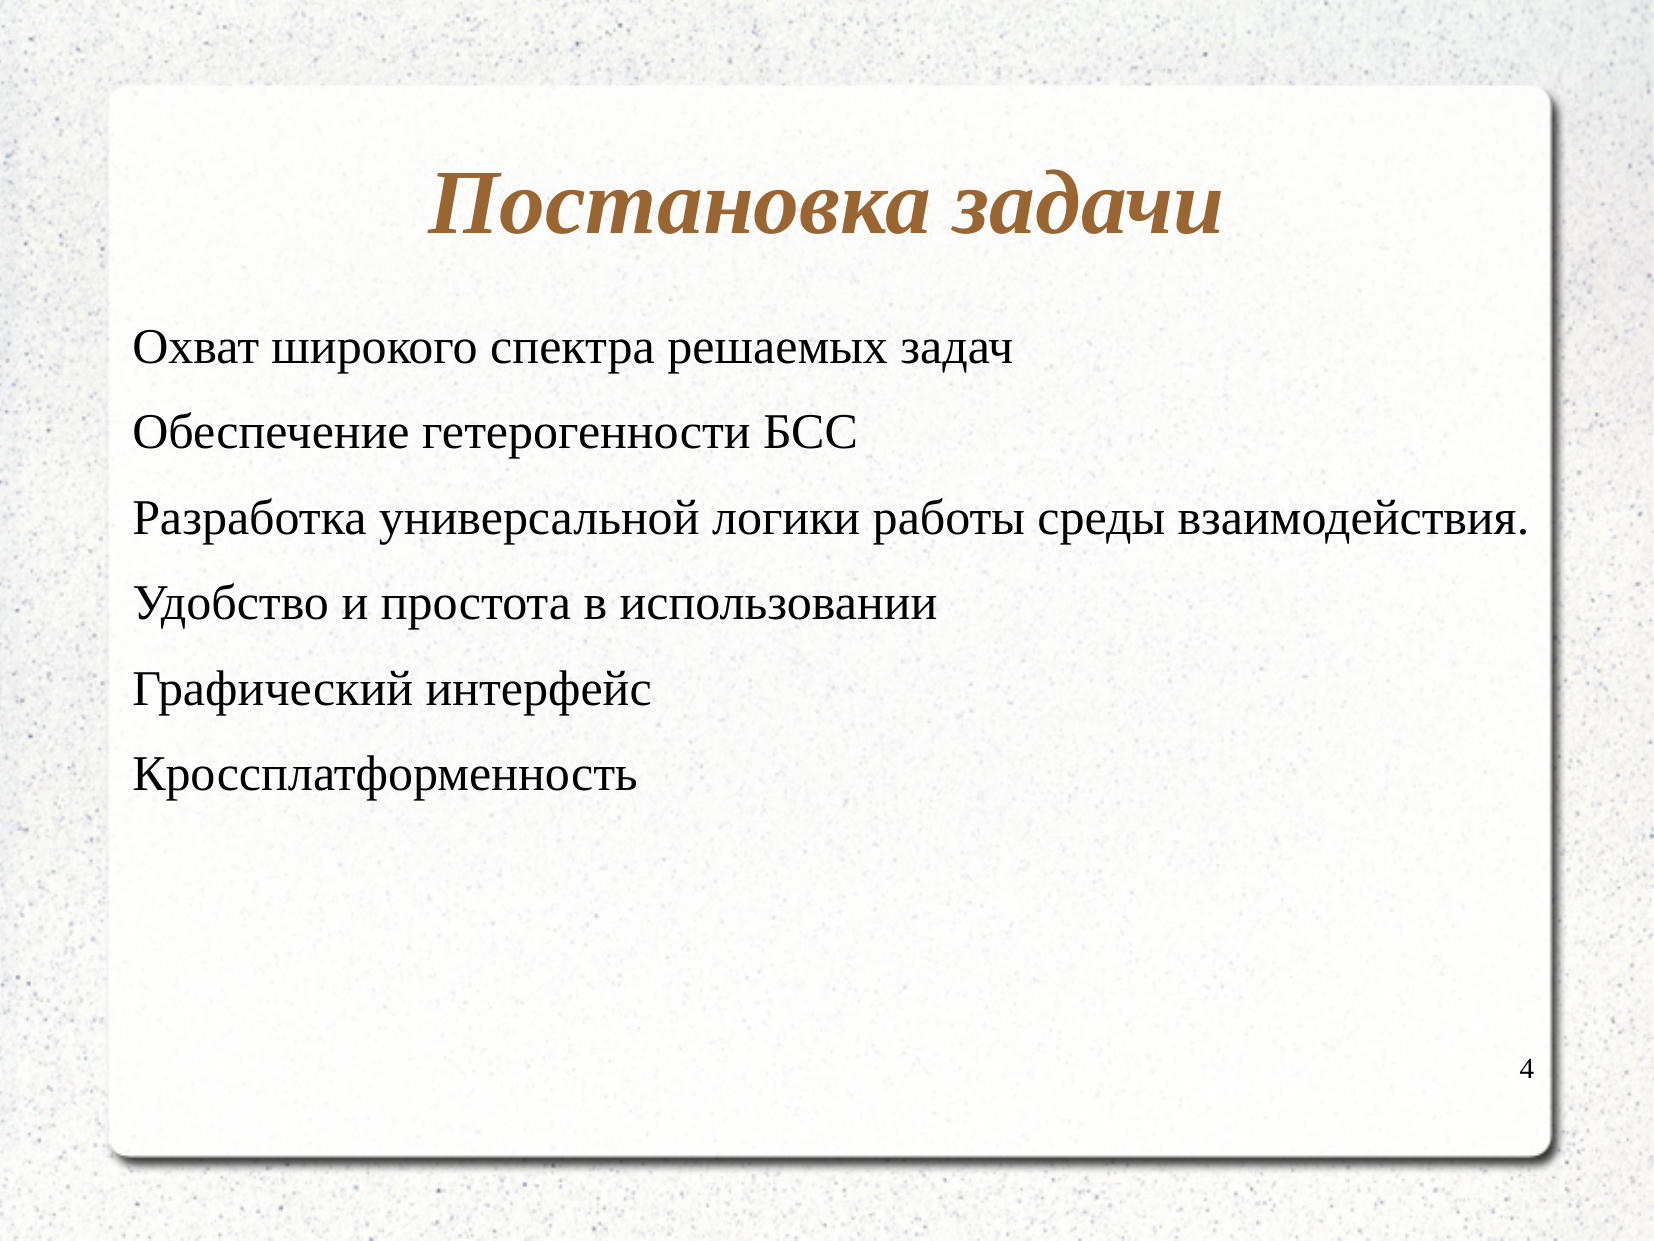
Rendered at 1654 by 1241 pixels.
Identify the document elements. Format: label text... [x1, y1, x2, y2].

picture [0, 0, 1654, 1241]
title Постановка задачи [118, 96, 1536, 304]
list Охват широкого спектра решаемых задач Обеспечение гетерогенности БСС Разработка универсальной логики работы среды взаимодействия. Удобство и простота в использовании Графический интерфейс Кроссплатформенность [131, 315, 1587, 1035]
